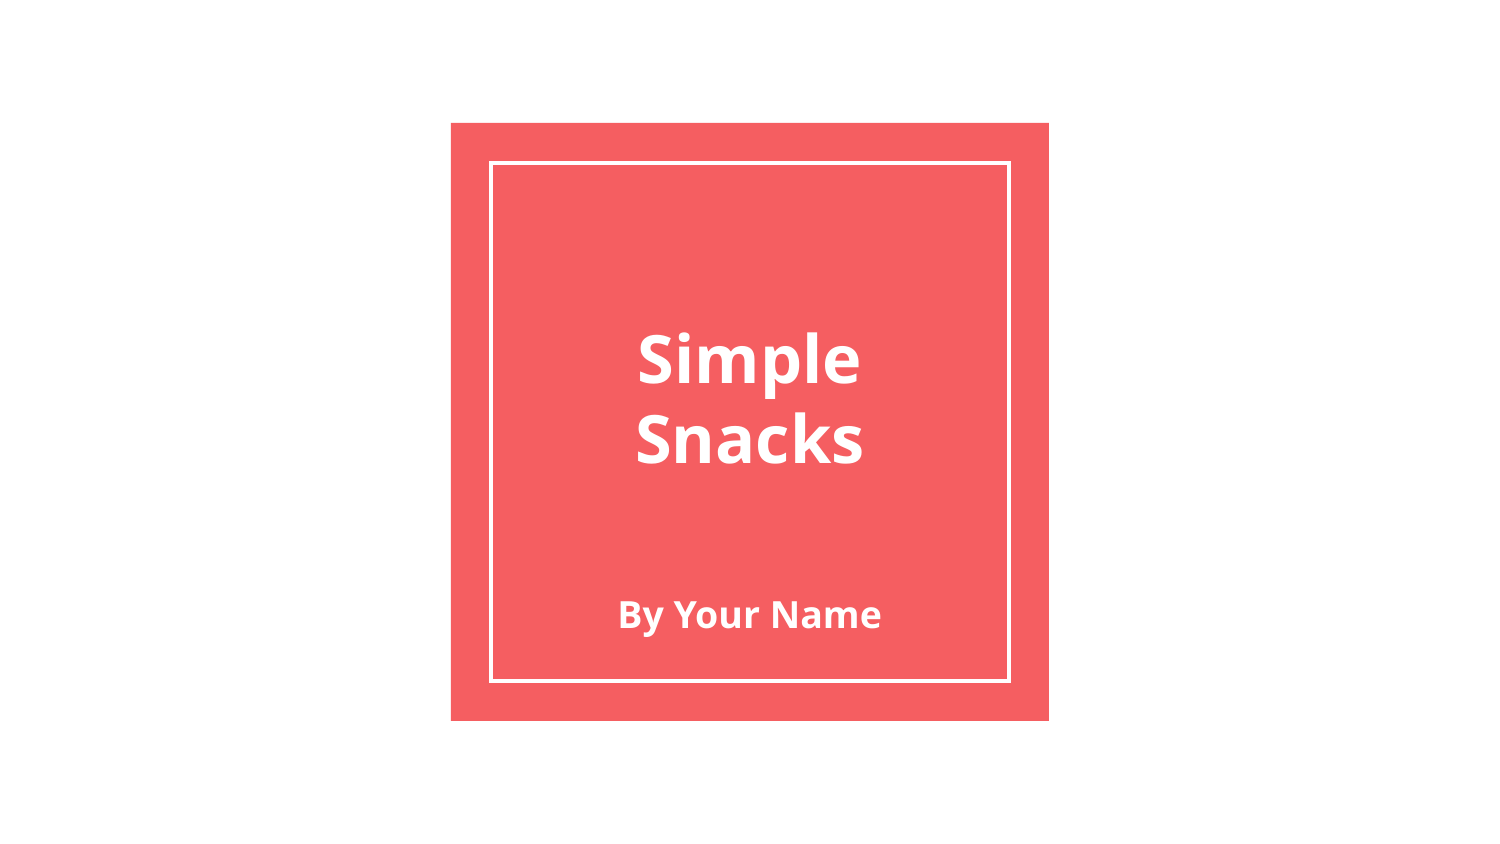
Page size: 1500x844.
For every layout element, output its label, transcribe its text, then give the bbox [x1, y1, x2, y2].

title Simple Snacks [507, 266, 993, 527]
subtitle By Your Name [507, 535, 993, 651]
